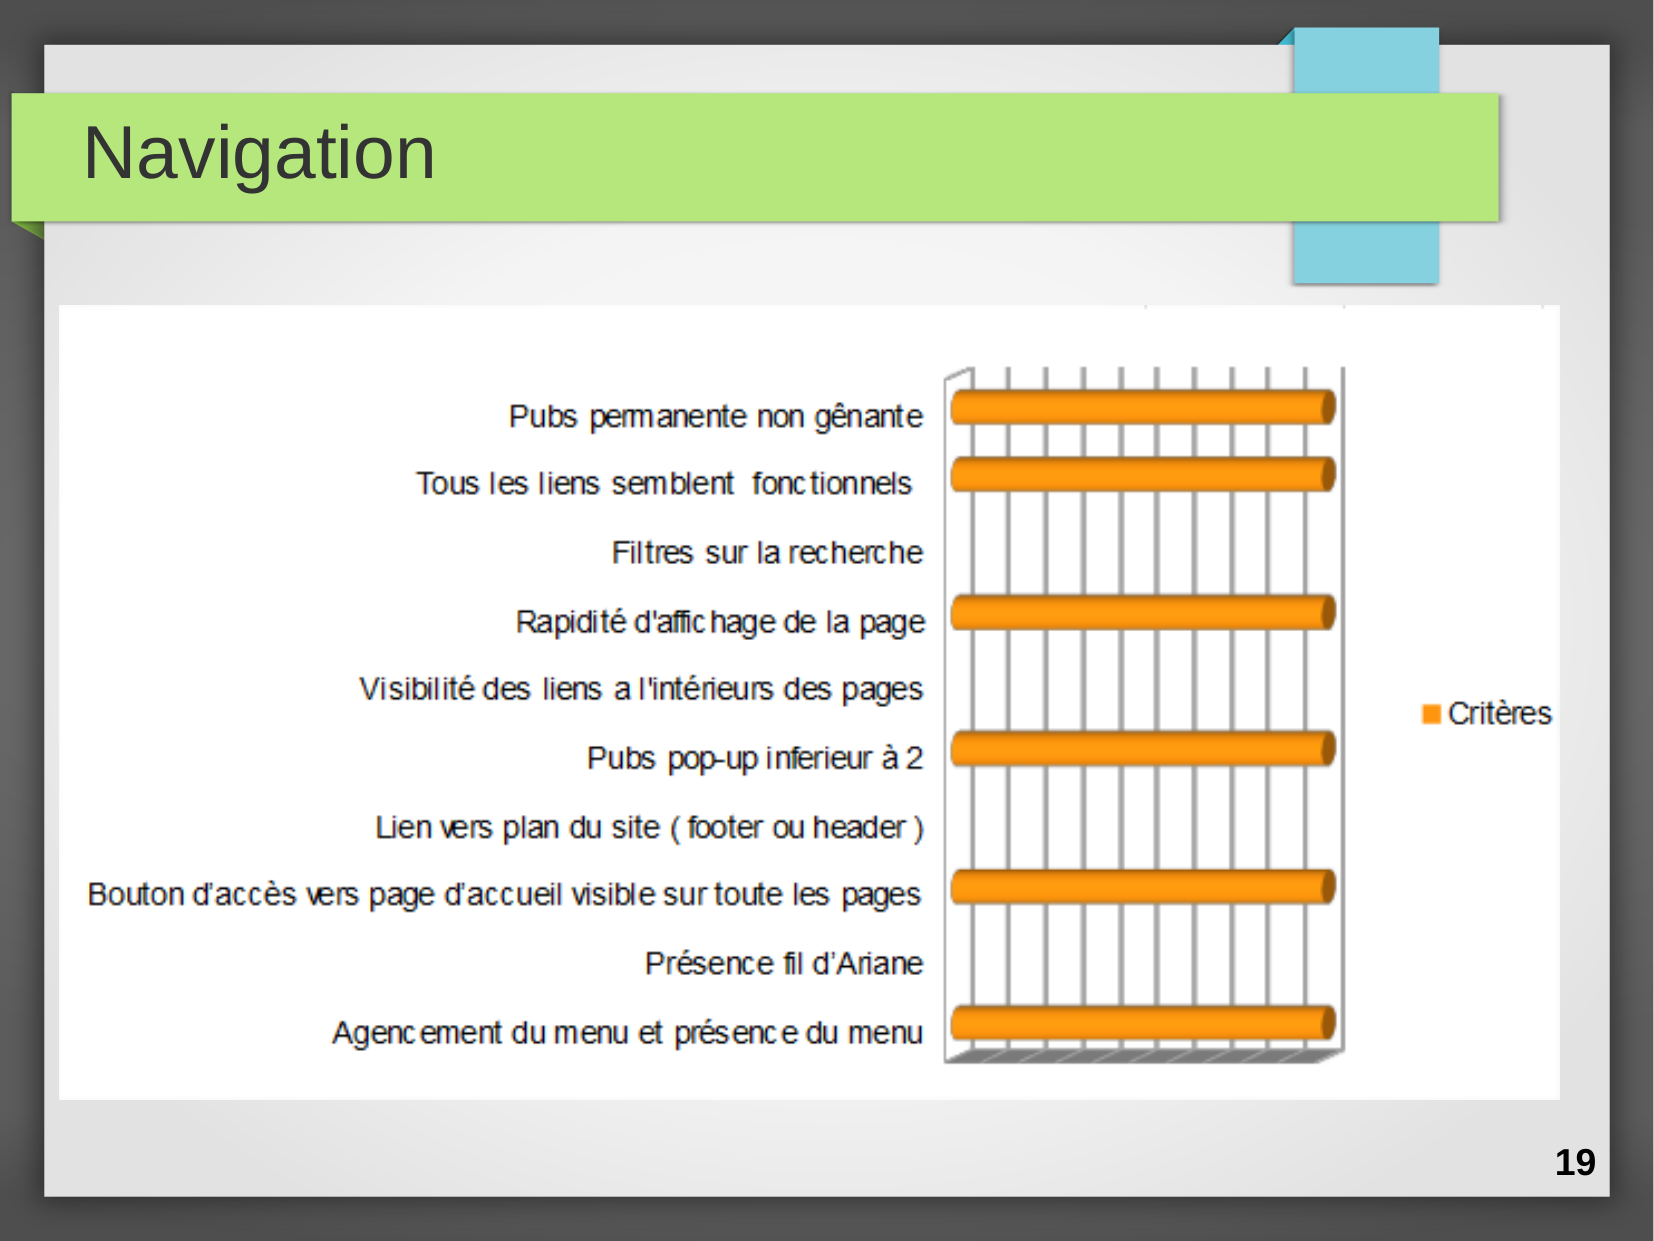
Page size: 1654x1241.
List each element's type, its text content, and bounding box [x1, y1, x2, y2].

title Navigation [82, 49, 1571, 257]
text_box <numéro> [1540, 1133, 1654, 1205]
picture [0, 0, 1654, 1241]
